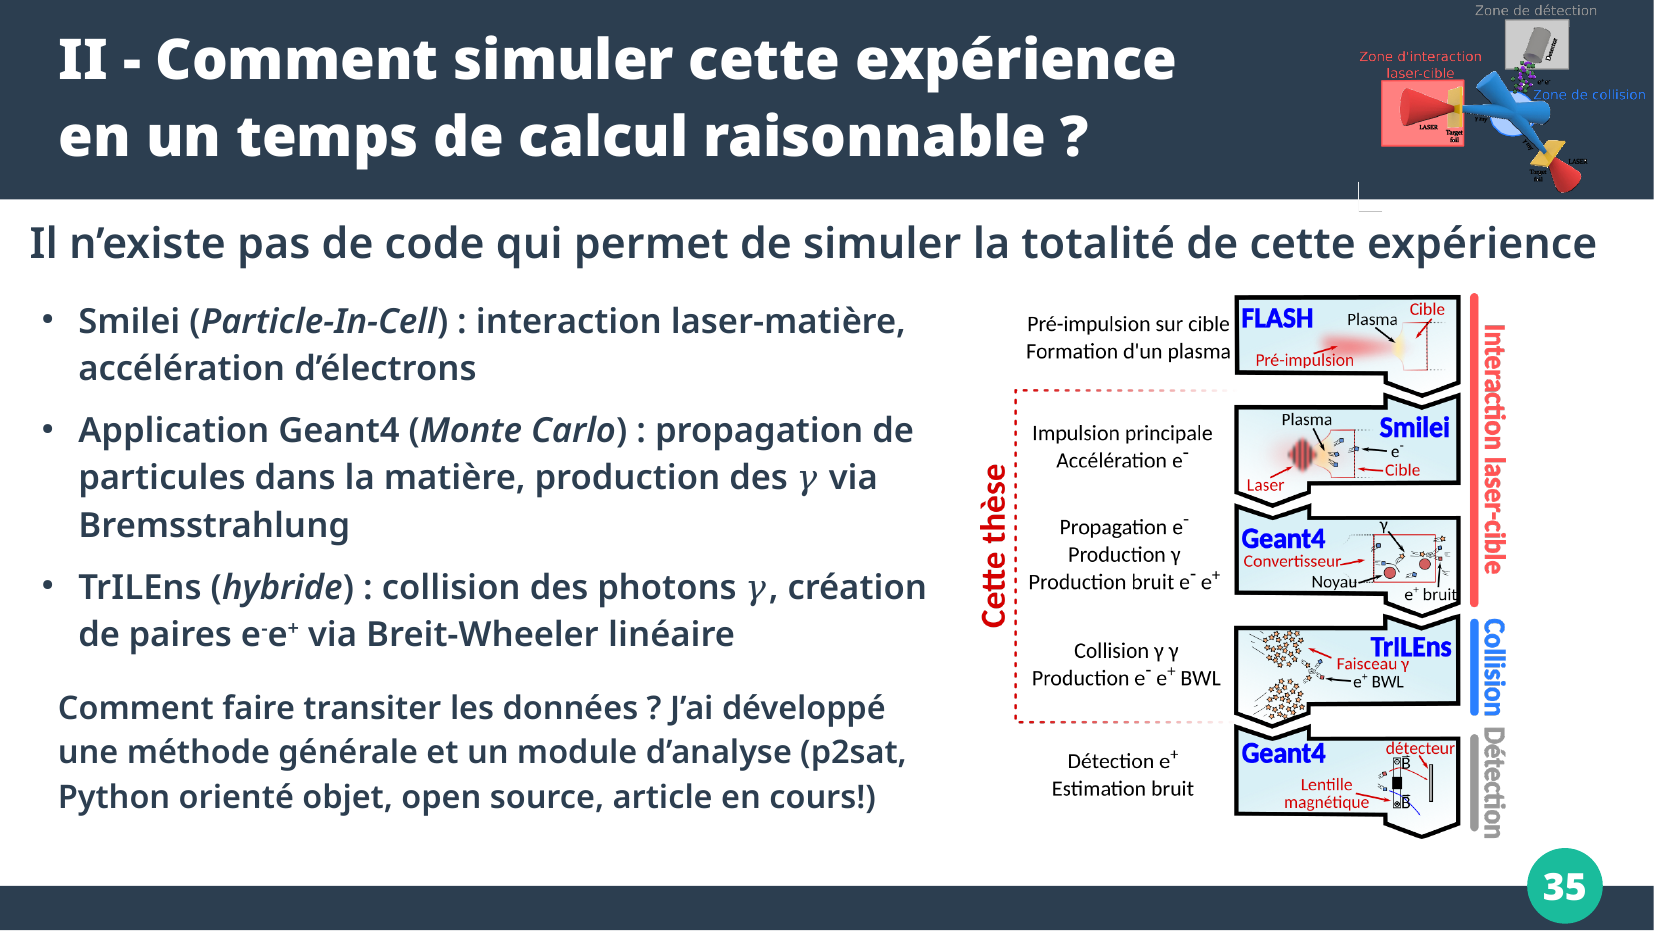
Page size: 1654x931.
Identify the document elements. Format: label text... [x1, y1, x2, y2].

picture [980, 325, 1506, 839]
list Il n’existe pas de code qui permet de simuler la totalité de cette expérience [29, 212, 1625, 325]
list Comment faire transiter les données ? J’ai développé une méthode générale et un module d’analyse (p2sat, Python orienté objet, open source, article en cours!) [11, 685, 928, 821]
list Smilei (Particle-In-Cell) : interaction laser-matière, accélération d’électrons Application Geant4 (Monte Carlo) : propagation de particules dans la matière, production des 𝛾 via Bremsstrahlung TrILEns (hybride) : collision des photons 𝛾, création de paires e-e+ via Breit-Wheeler linéaire [29, 325, 945, 662]
title II - Comment simuler cette expérience en un temps de calcul raisonnable ? [59, 37, 1358, 155]
picture [1358, 0, 1654, 212]
